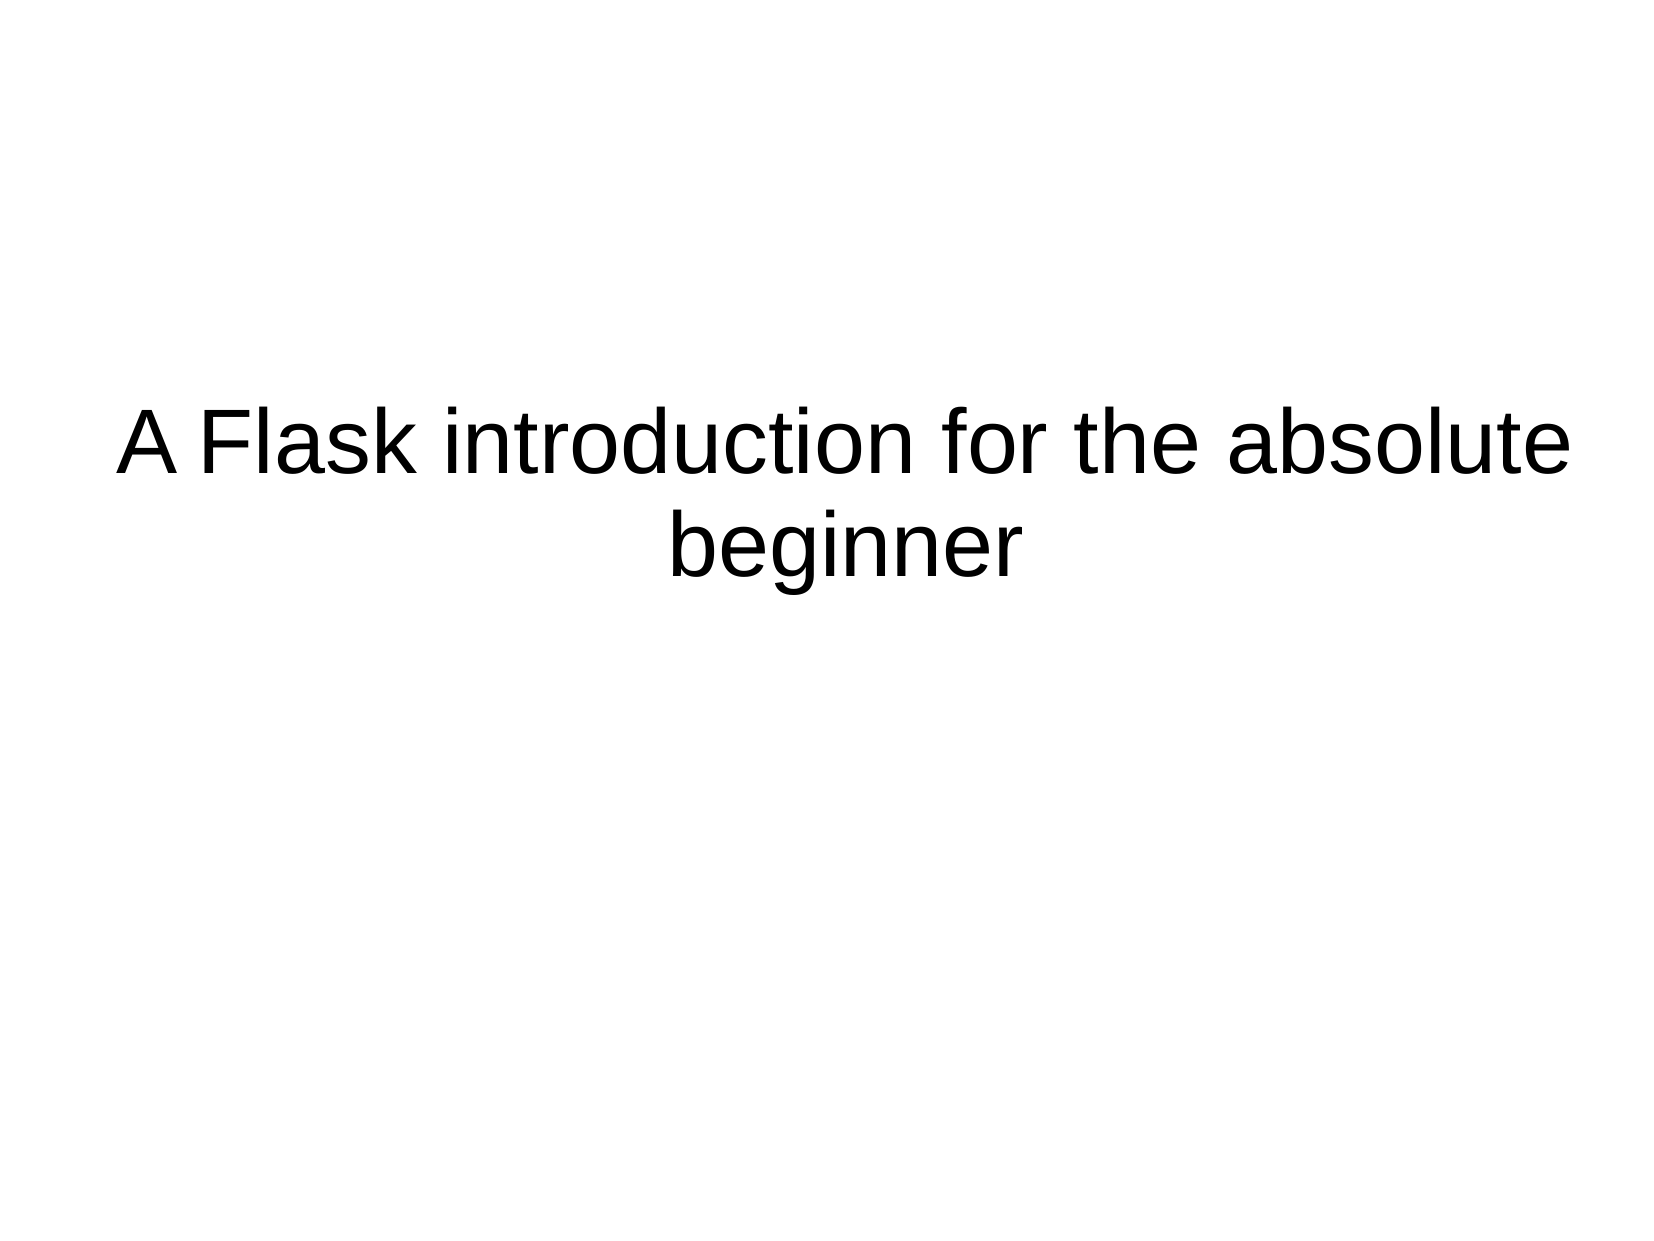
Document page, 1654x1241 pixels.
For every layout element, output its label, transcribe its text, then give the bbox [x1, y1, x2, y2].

title A Flask introduction for the absolute beginner [101, 390, 1591, 598]
